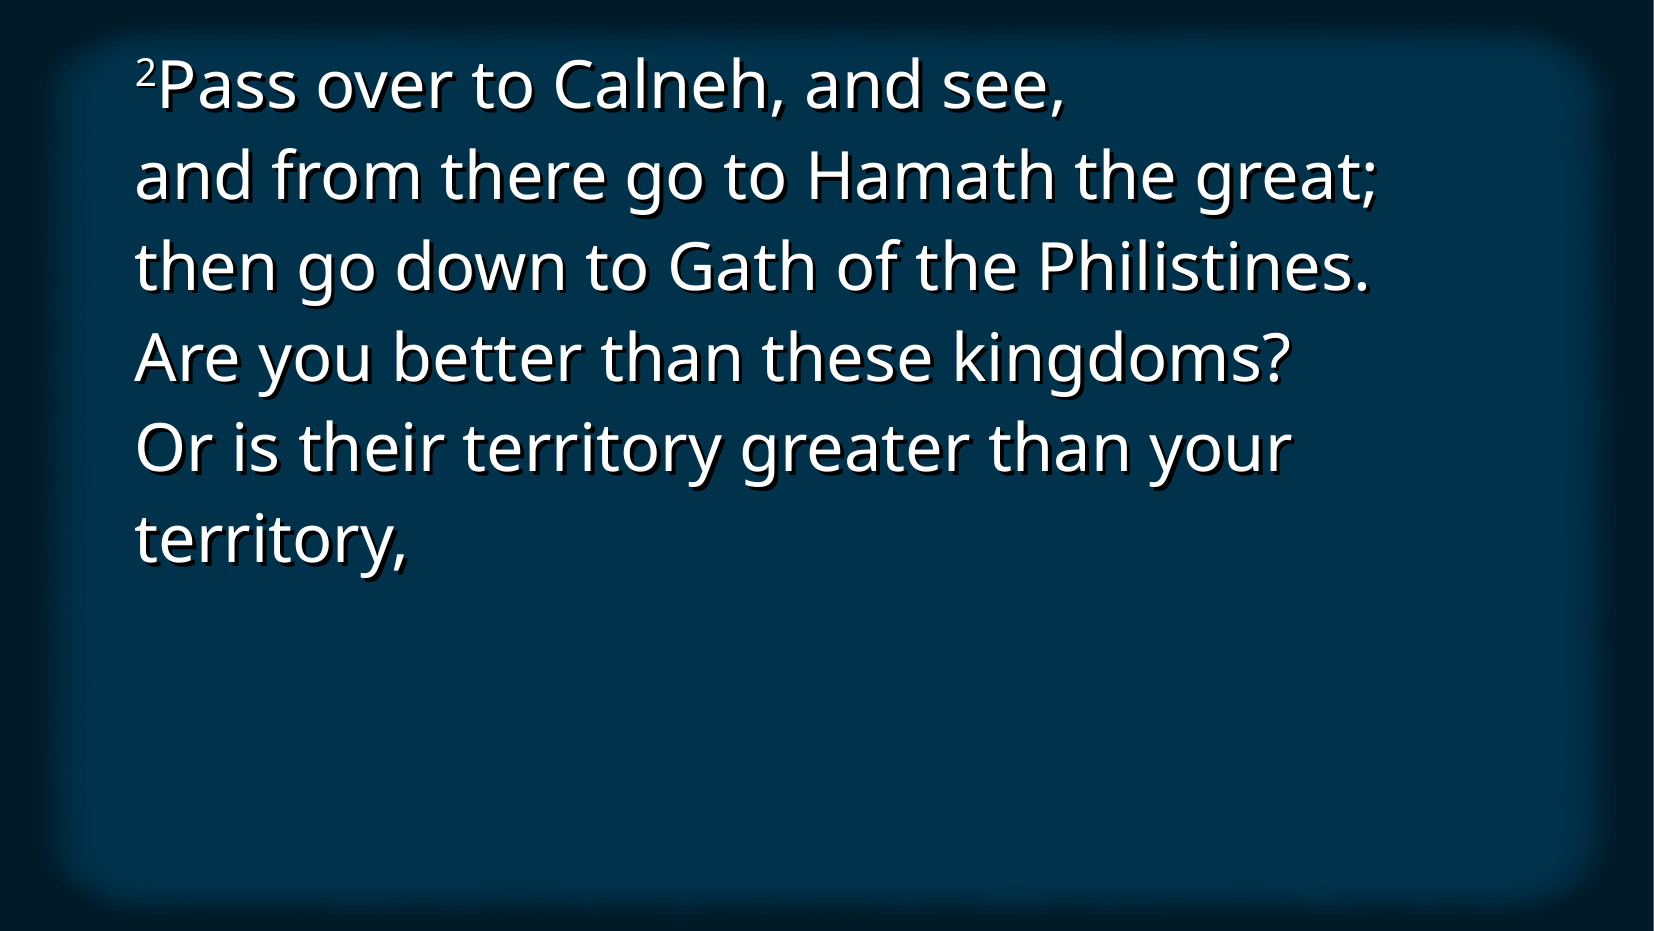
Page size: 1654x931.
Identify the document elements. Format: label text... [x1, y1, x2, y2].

text_box 2Pass over to Calneh, and see, and from there go to Hamath the great; then go down to Gath of the Philistines. Are you better than these kingdoms? Or is their territory greater than your territory, [120, 30, 1561, 489]
picture [0, 0, 1654, 931]
